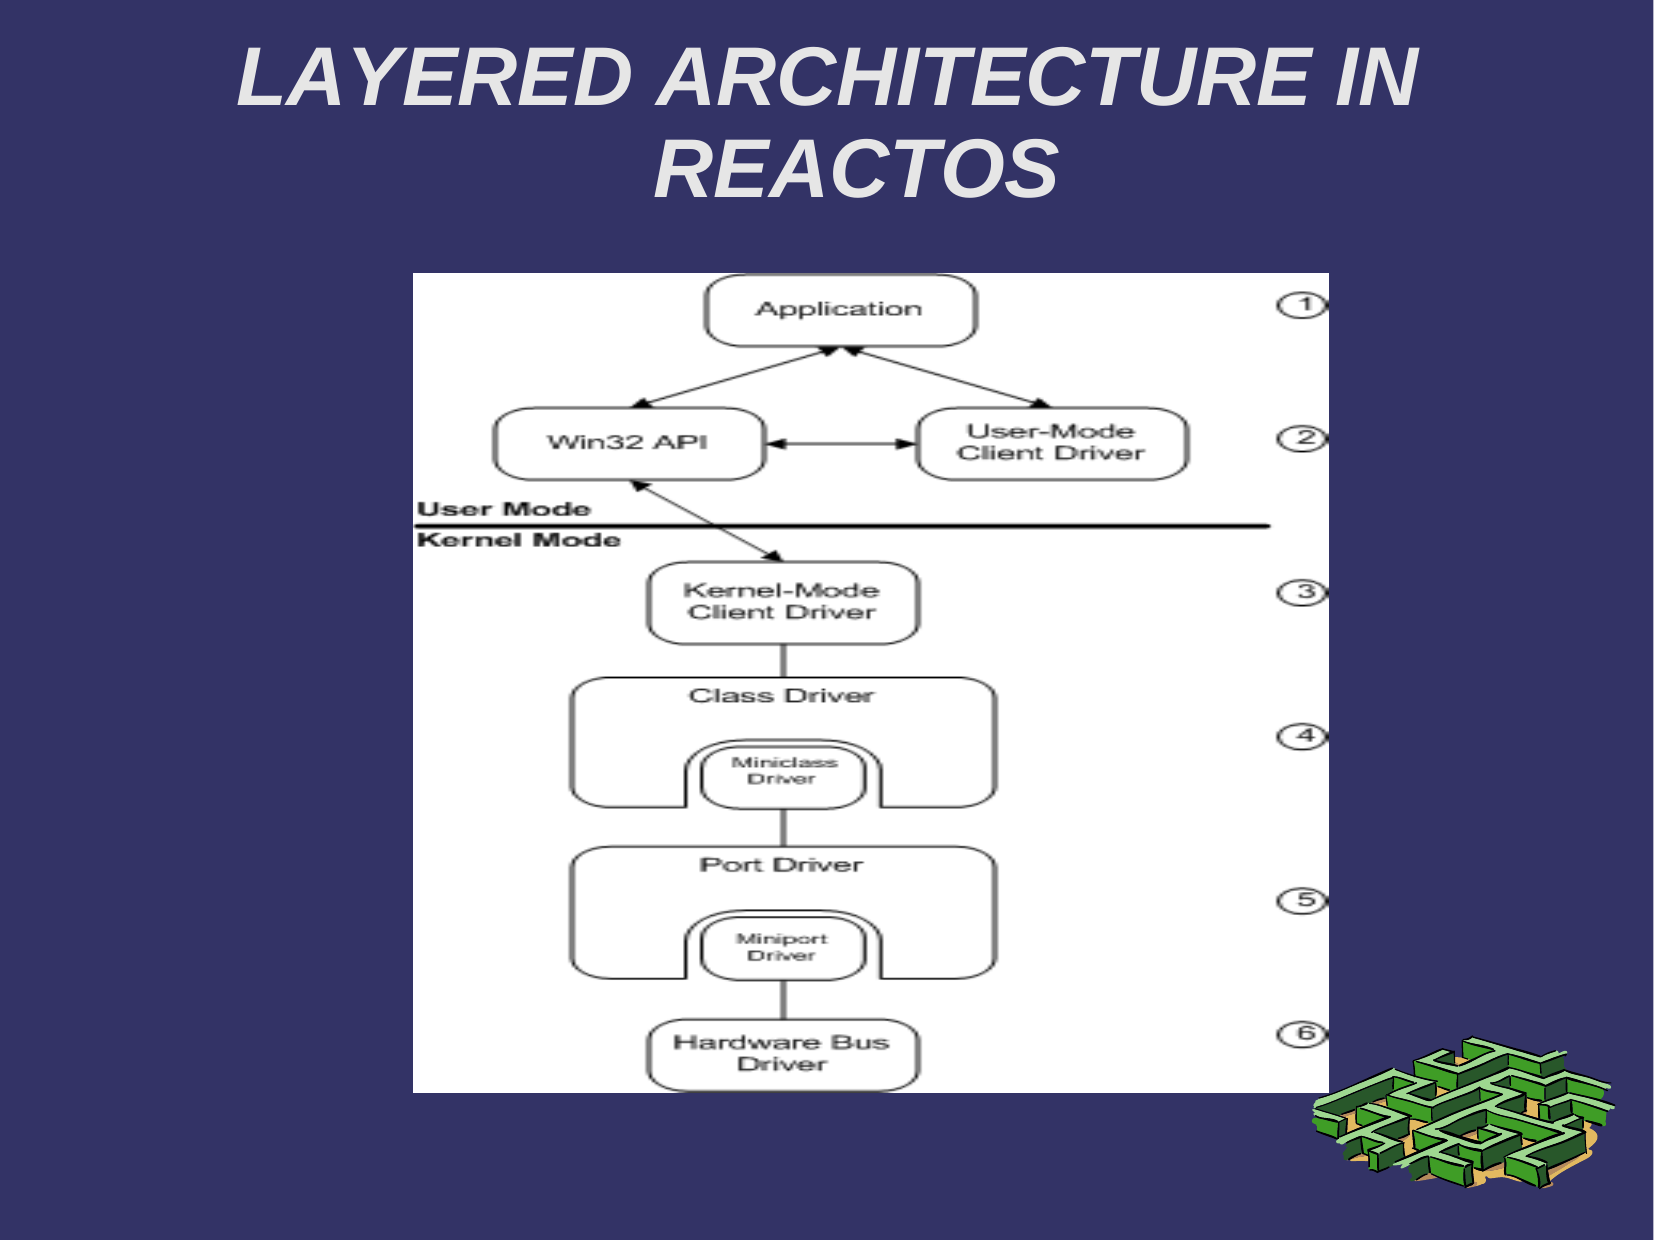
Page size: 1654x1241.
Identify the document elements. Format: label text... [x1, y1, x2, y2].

picture [413, 273, 1329, 1093]
title LAYERED ARCHITECTURE IN REACTOS [121, 19, 1534, 227]
